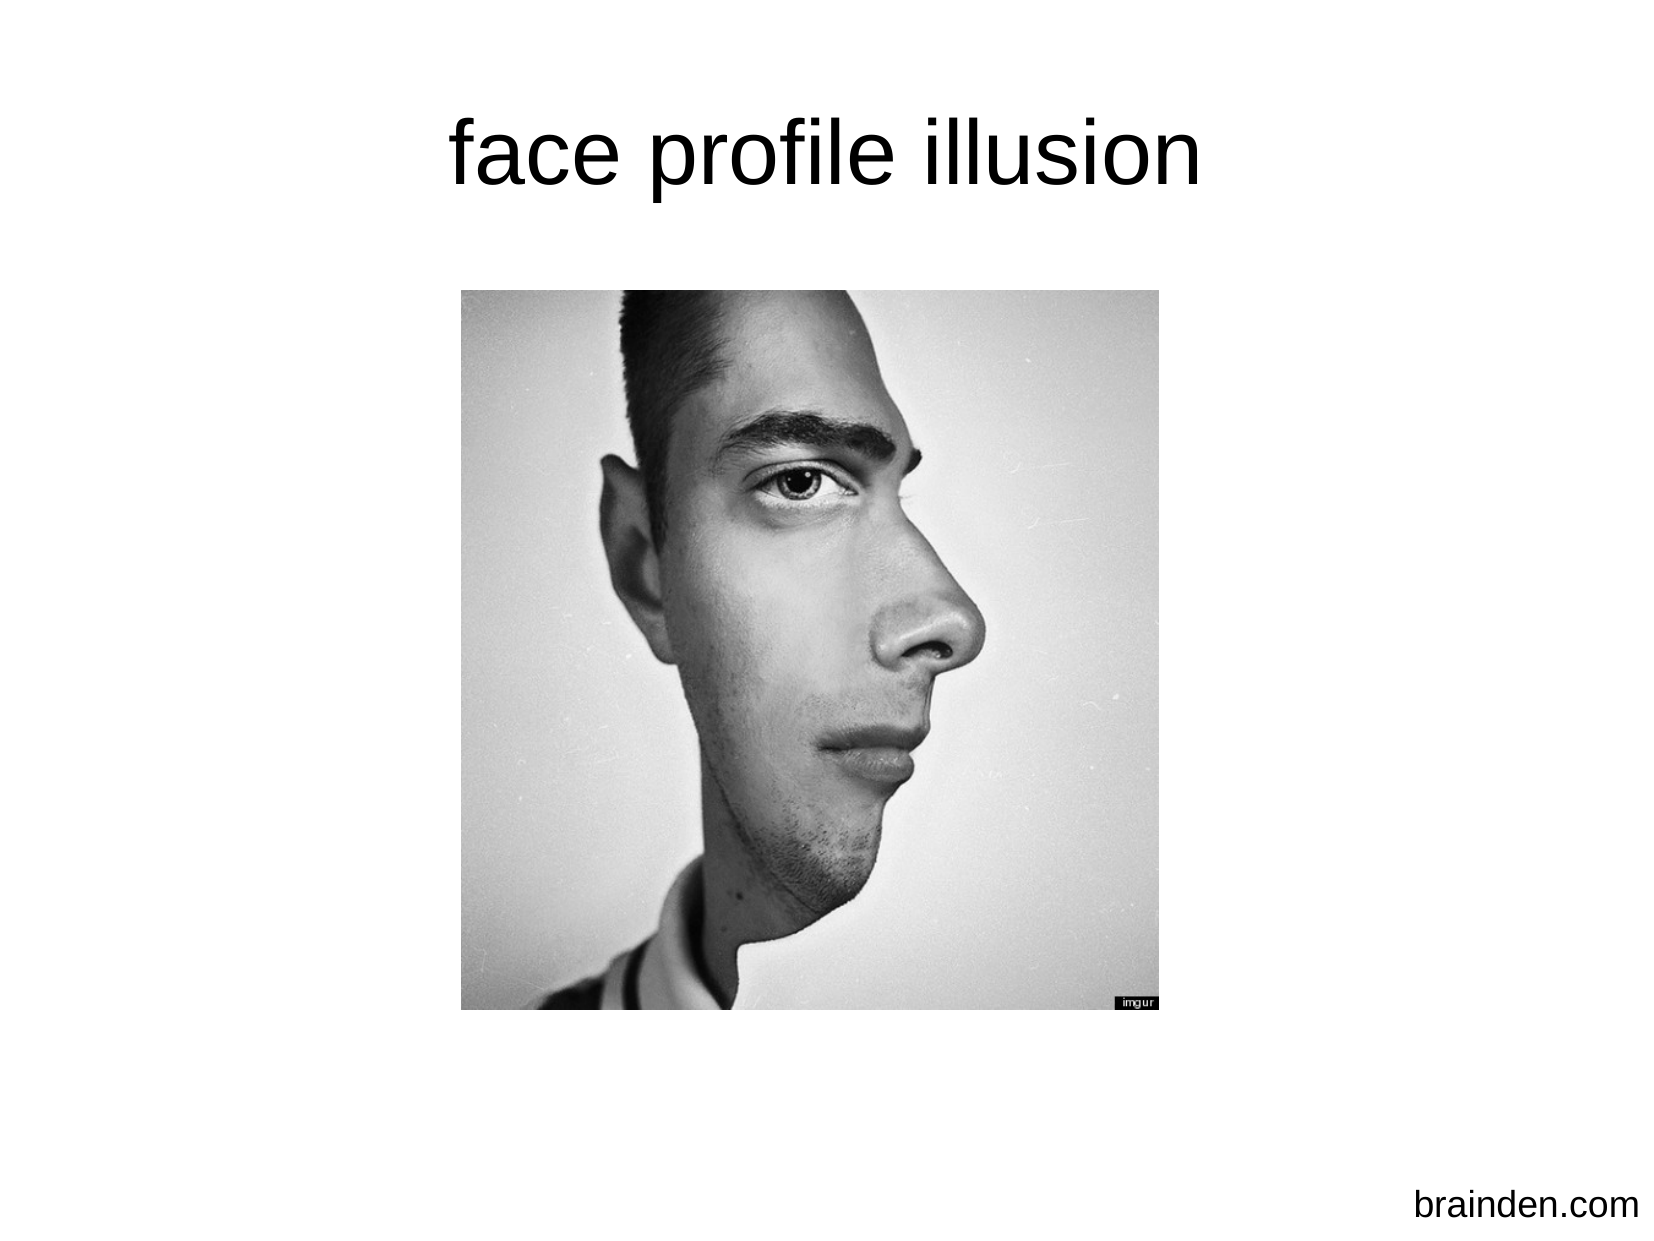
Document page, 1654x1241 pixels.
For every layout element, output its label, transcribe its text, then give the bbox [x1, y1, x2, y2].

title face profile illusion [82, 49, 1571, 257]
text_box brainden.com [1398, 1175, 1654, 1233]
picture [461, 290, 1159, 1010]
